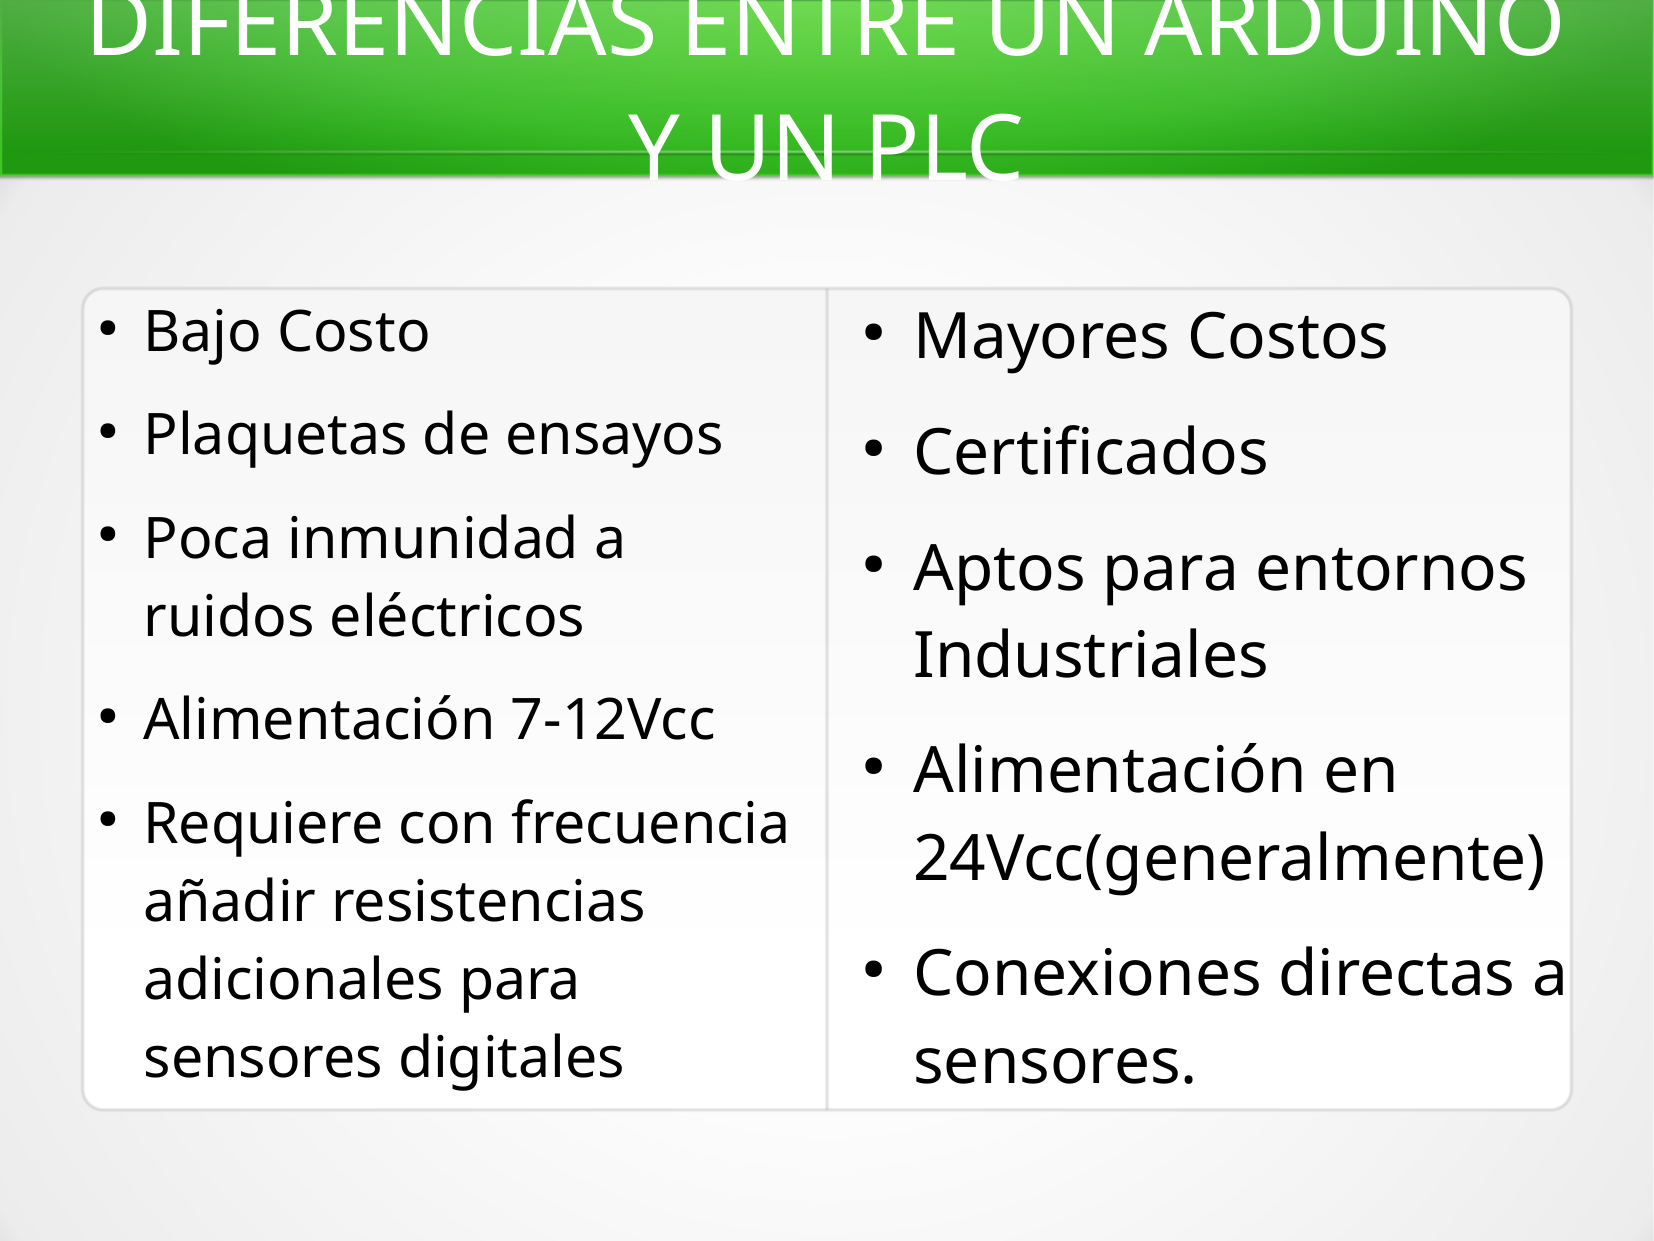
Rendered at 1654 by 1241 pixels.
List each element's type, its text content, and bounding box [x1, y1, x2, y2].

title DIFERENCIAS ENTRE UN ARDUINO Y UN PLC [82, 0, 1571, 186]
picture [0, 0, 1654, 1241]
list Mayores Costos Certificados Aptos para entornos Industriales Alimentación en 24Vcc(generalmente) Conexiones directas a sensores. [845, 290, 1572, 1111]
list Bajo Costo Plaquetas de ensayos Poca inmunidad a ruidos eléctricos Alimentación 7-12Vcc Requiere con frecuencia añadir resistencias adicionales para sensores digitales [82, 290, 809, 1111]
